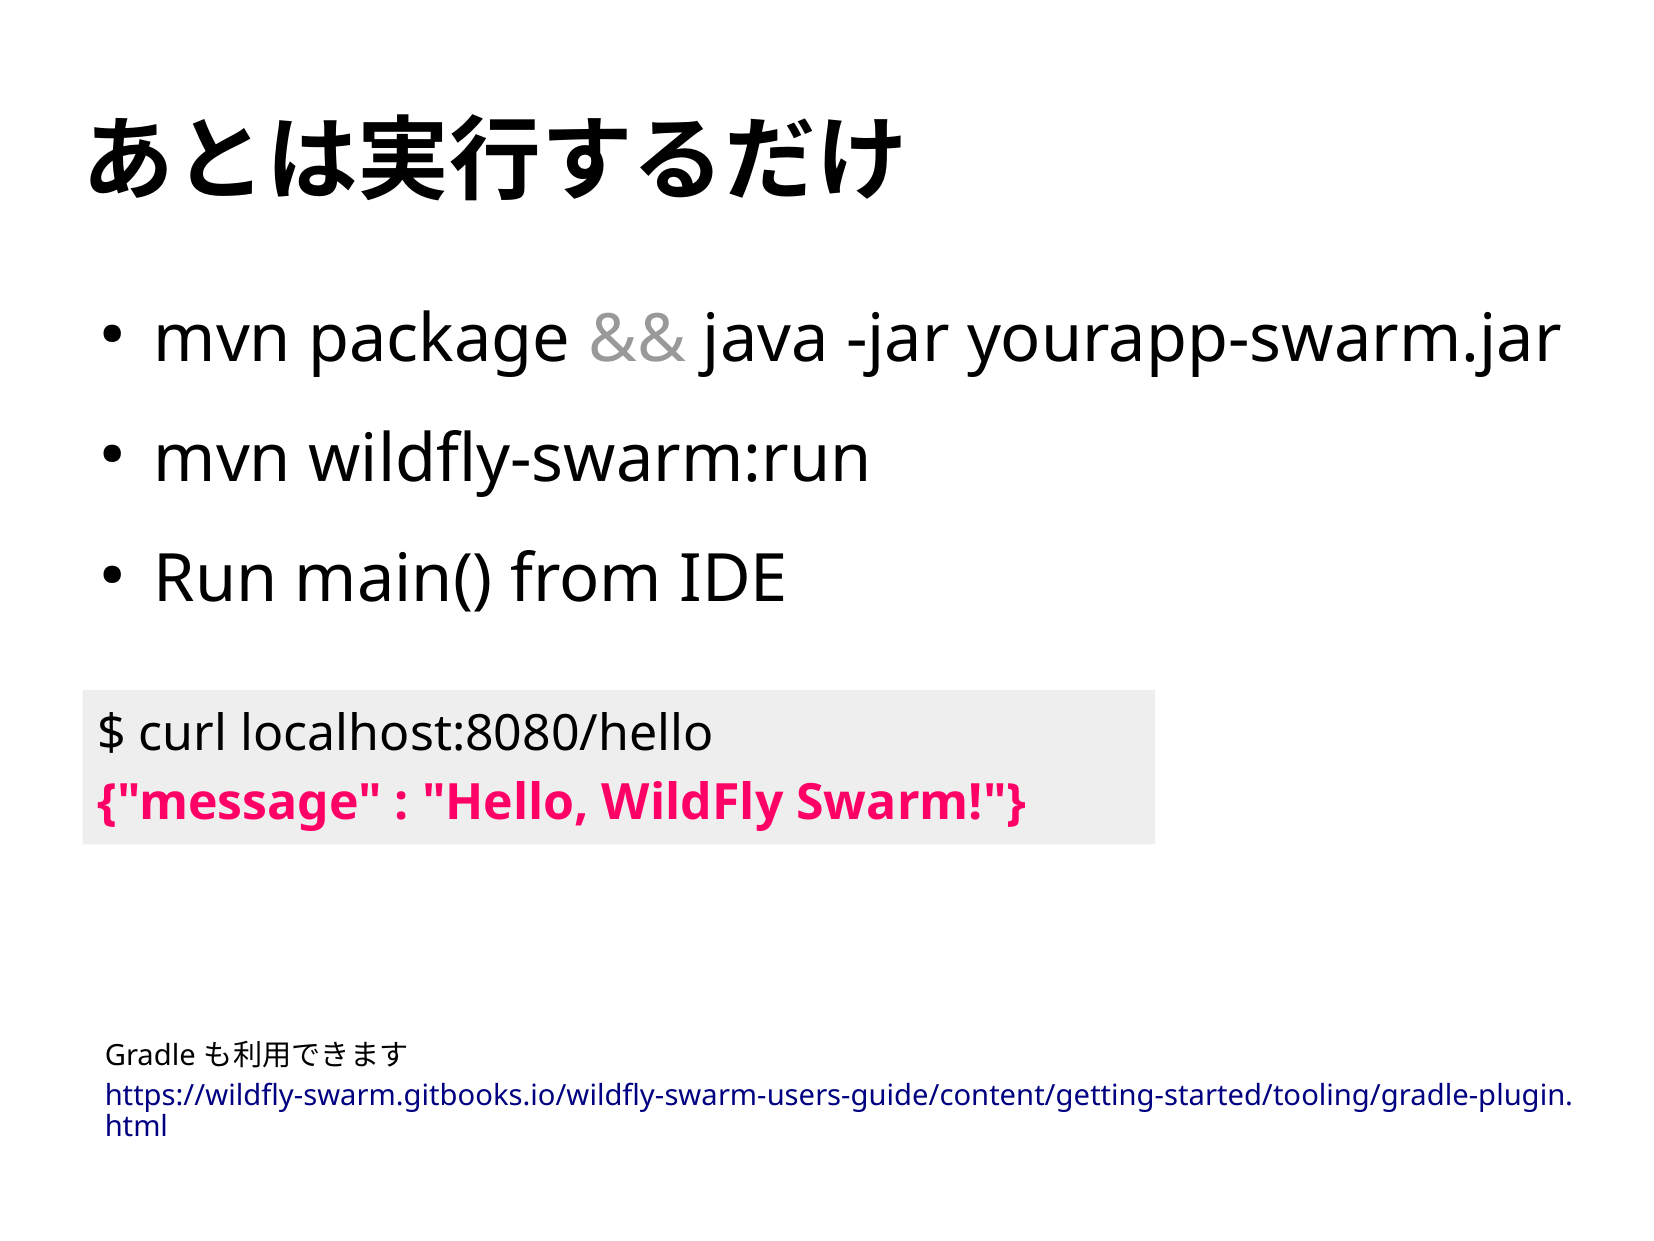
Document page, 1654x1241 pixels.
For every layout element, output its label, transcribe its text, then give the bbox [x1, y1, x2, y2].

title あとは実行するだけ [82, 49, 1571, 257]
text_box Gradleも利用できます https://wildfly-swarm.gitbooks.io/wildfly-swarm-users-guide/content/getting-started/tooling/gradle-plugin.html [90, 1024, 1591, 1122]
list mvn package && java -jar yourapp-swarm.jar mvn wildfly-swarm:run Run main() from IDE [82, 290, 1571, 1010]
text_box $ curl localhost:8080/hello {"message" : "Hello, WildFly Swarm!"} [82, 690, 1156, 845]
